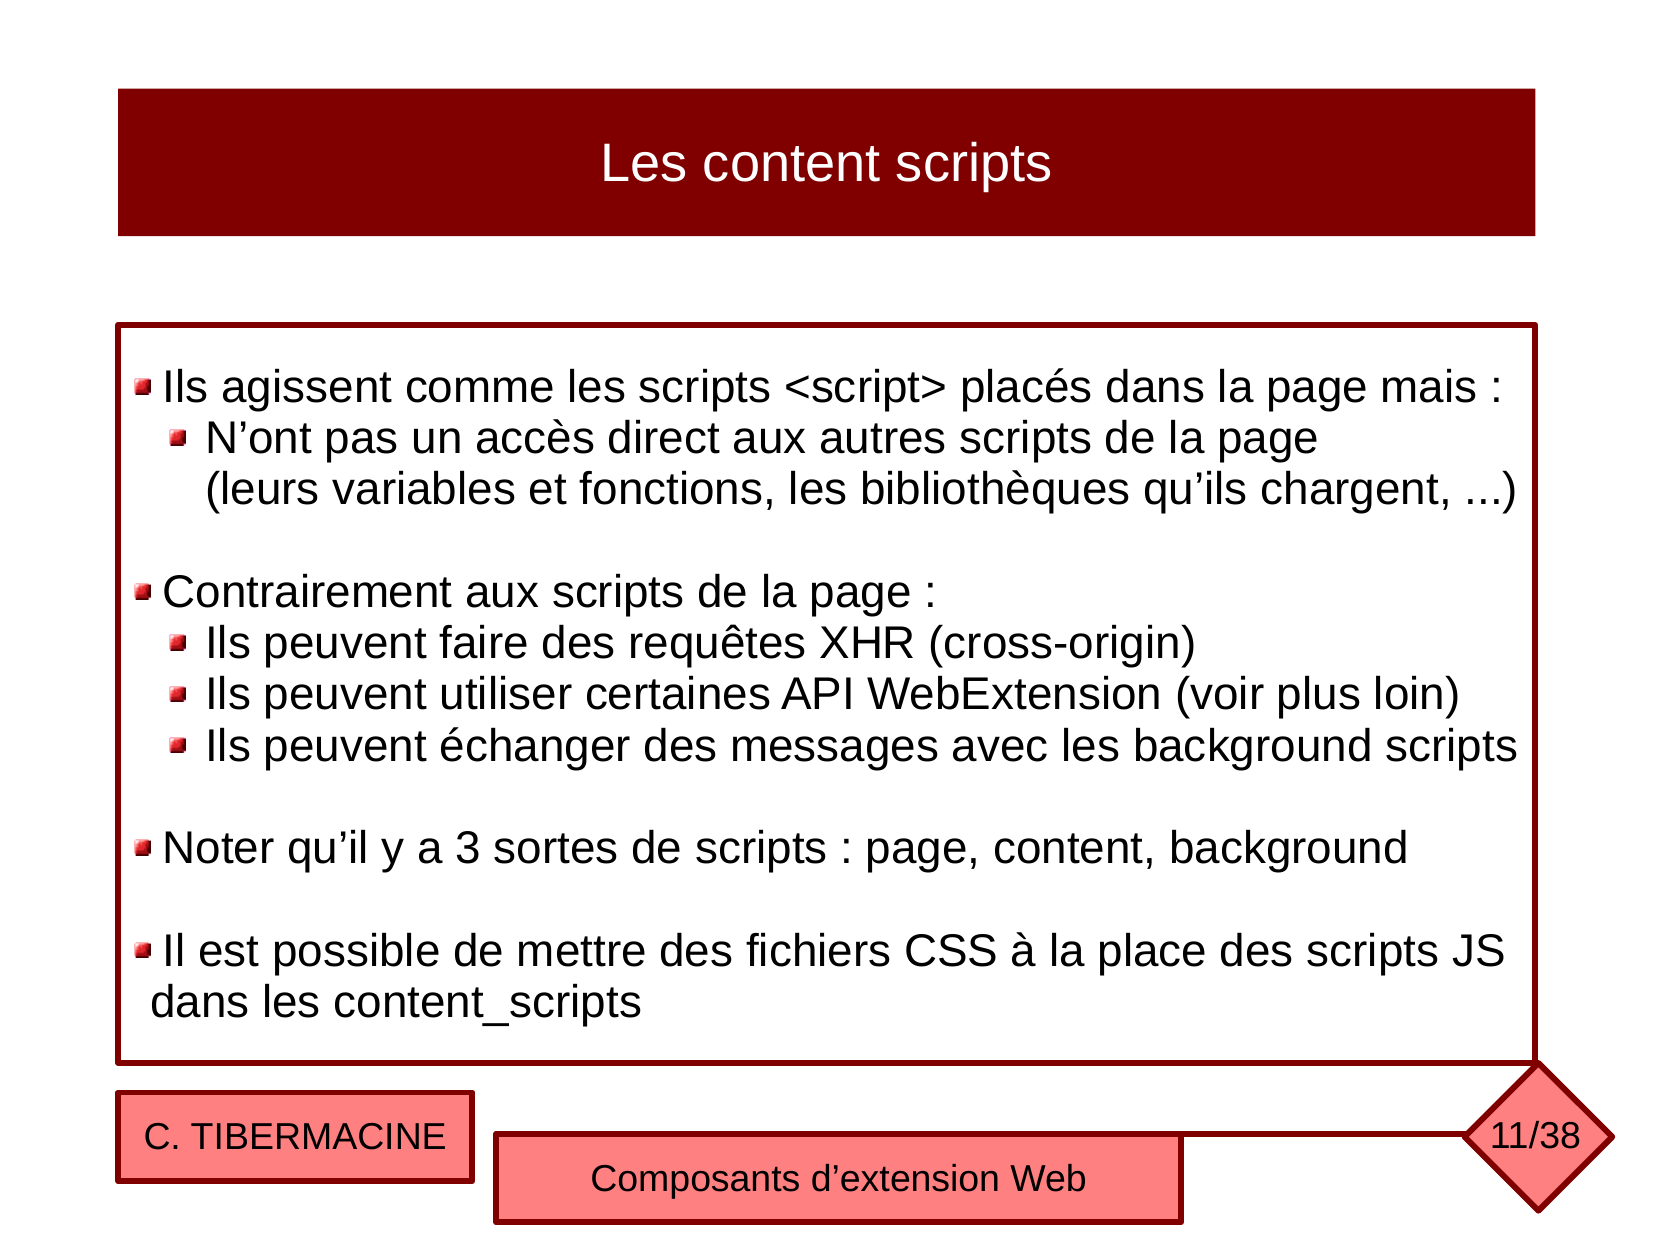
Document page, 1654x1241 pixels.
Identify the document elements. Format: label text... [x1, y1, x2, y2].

text_box <numéro>/38 [1475, 1107, 1654, 1164]
picture [169, 737, 186, 753]
text_box Ils agissent comme les scripts <script> placés dans la page mais : N’ont pas un accès direct aux autres scripts de la page (leurs variables et fonctions, les bibliothèques qu’ils chargent, ...) Contrairement aux scripts de la page : Ils peuvent faire des requêtes XHR (cross-origin) Ils peuvent utiliser certaines API WebExtension (voir plus loin) Ils peuvent échanger des messages avec les background scripts Noter qu’il y a 3 sortes de scripts : page, content, background Il est possible de mettre des fichiers CSS à la place des scripts JS dans les content_scripts [118, 324, 1536, 1063]
text_box [1494, 1062, 1583, 1107]
text_box [1464, 1126, 1475, 1148]
text_box Composants d’extension Web [496, 1133, 1182, 1223]
picture [134, 839, 151, 856]
text_box Les content scripts [118, 88, 1536, 237]
picture [169, 686, 186, 702]
picture [134, 942, 151, 958]
picture [169, 429, 186, 446]
text_box C. TIBERMACINE [118, 1092, 473, 1182]
picture [134, 583, 151, 600]
picture [169, 634, 186, 651]
text_box [1491, 1164, 1586, 1211]
picture [134, 378, 151, 395]
